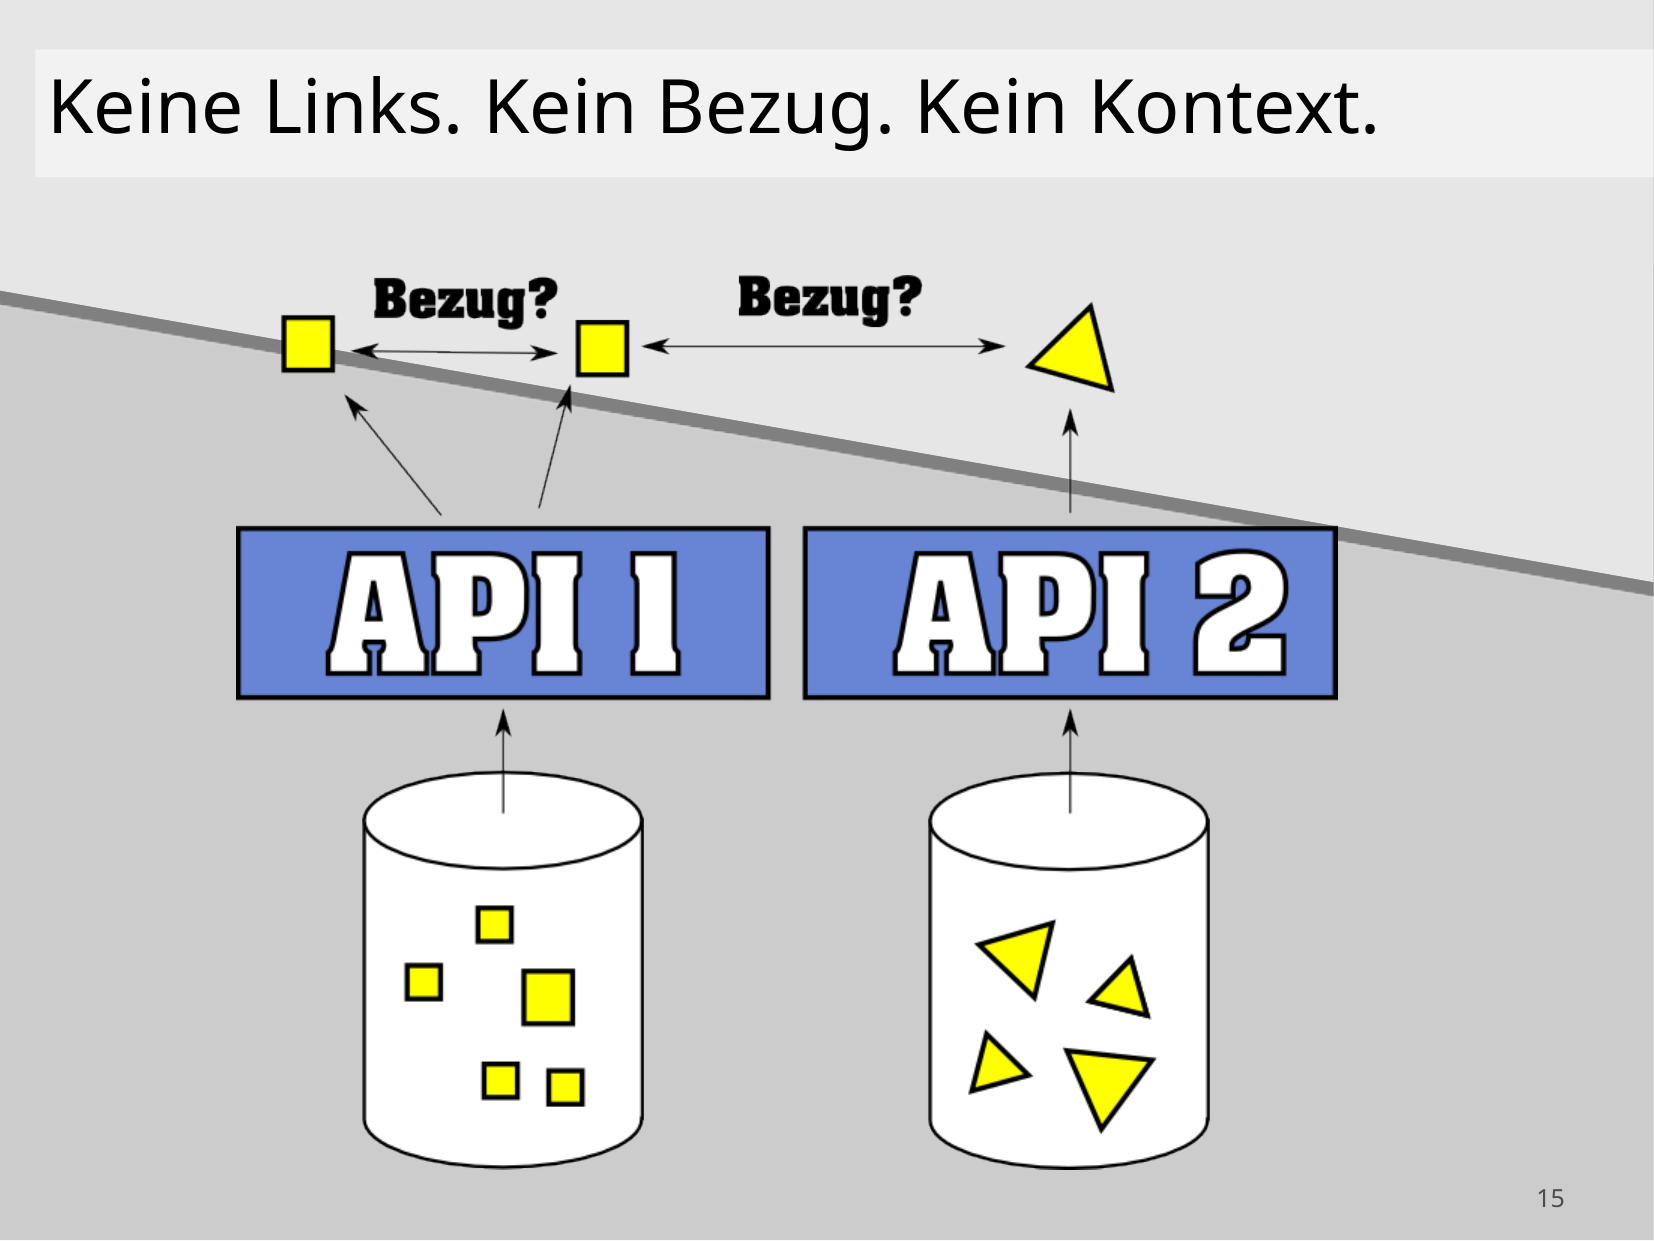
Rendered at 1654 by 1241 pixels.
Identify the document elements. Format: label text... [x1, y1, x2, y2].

text_box Keine Links. Kein Bezug. Kein Kontext. [47, 40, 1595, 169]
text_box [35, 49, 1654, 178]
picture [236, 275, 1338, 1170]
